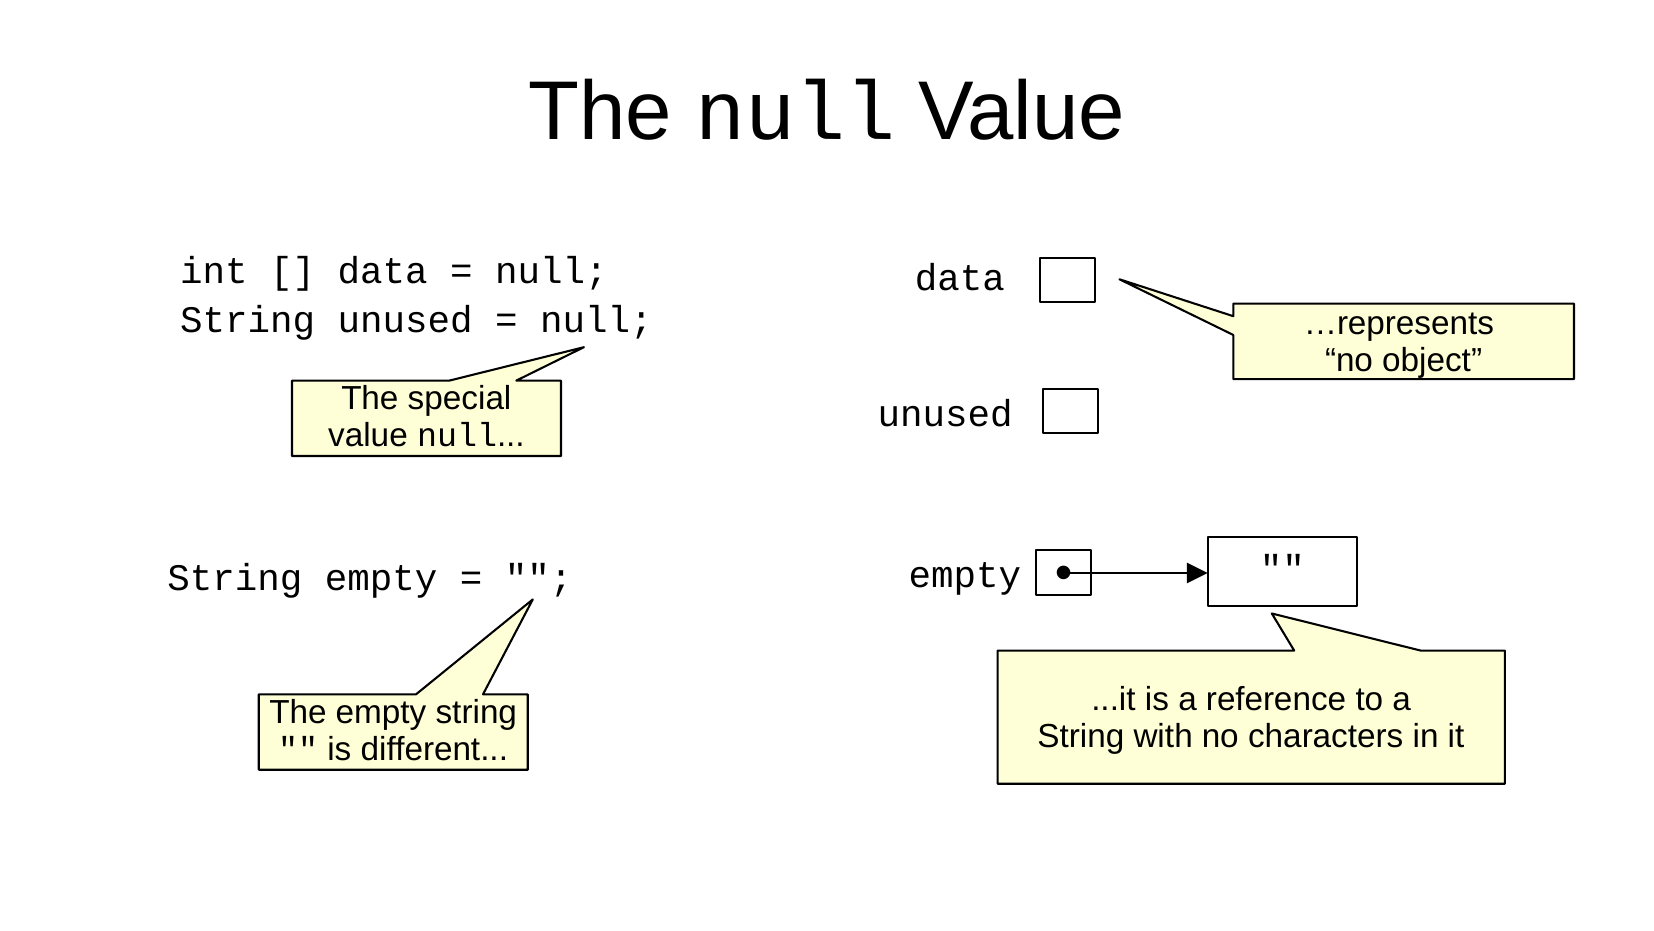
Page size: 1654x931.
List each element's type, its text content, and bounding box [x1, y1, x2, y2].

text_box …represents “no object” [1119, 279, 1574, 380]
text_box [1043, 388, 1099, 434]
text_box The special value null... [292, 347, 584, 457]
text_box data [869, 251, 1020, 310]
text_box int [] data = null; String unused = null; [165, 238, 713, 381]
text_box String empty = ""; [152, 545, 597, 618]
text_box empty [886, 548, 1036, 607]
text_box unused [858, 387, 1028, 445]
text_box The empty string "" is different... [258, 599, 533, 770]
text_box ...it is a reference to a String with no characters in it [997, 613, 1505, 784]
text_box [1039, 257, 1096, 303]
text_box "" [1207, 537, 1357, 607]
text_box • [1035, 550, 1091, 595]
title The null Value [82, 37, 1571, 193]
